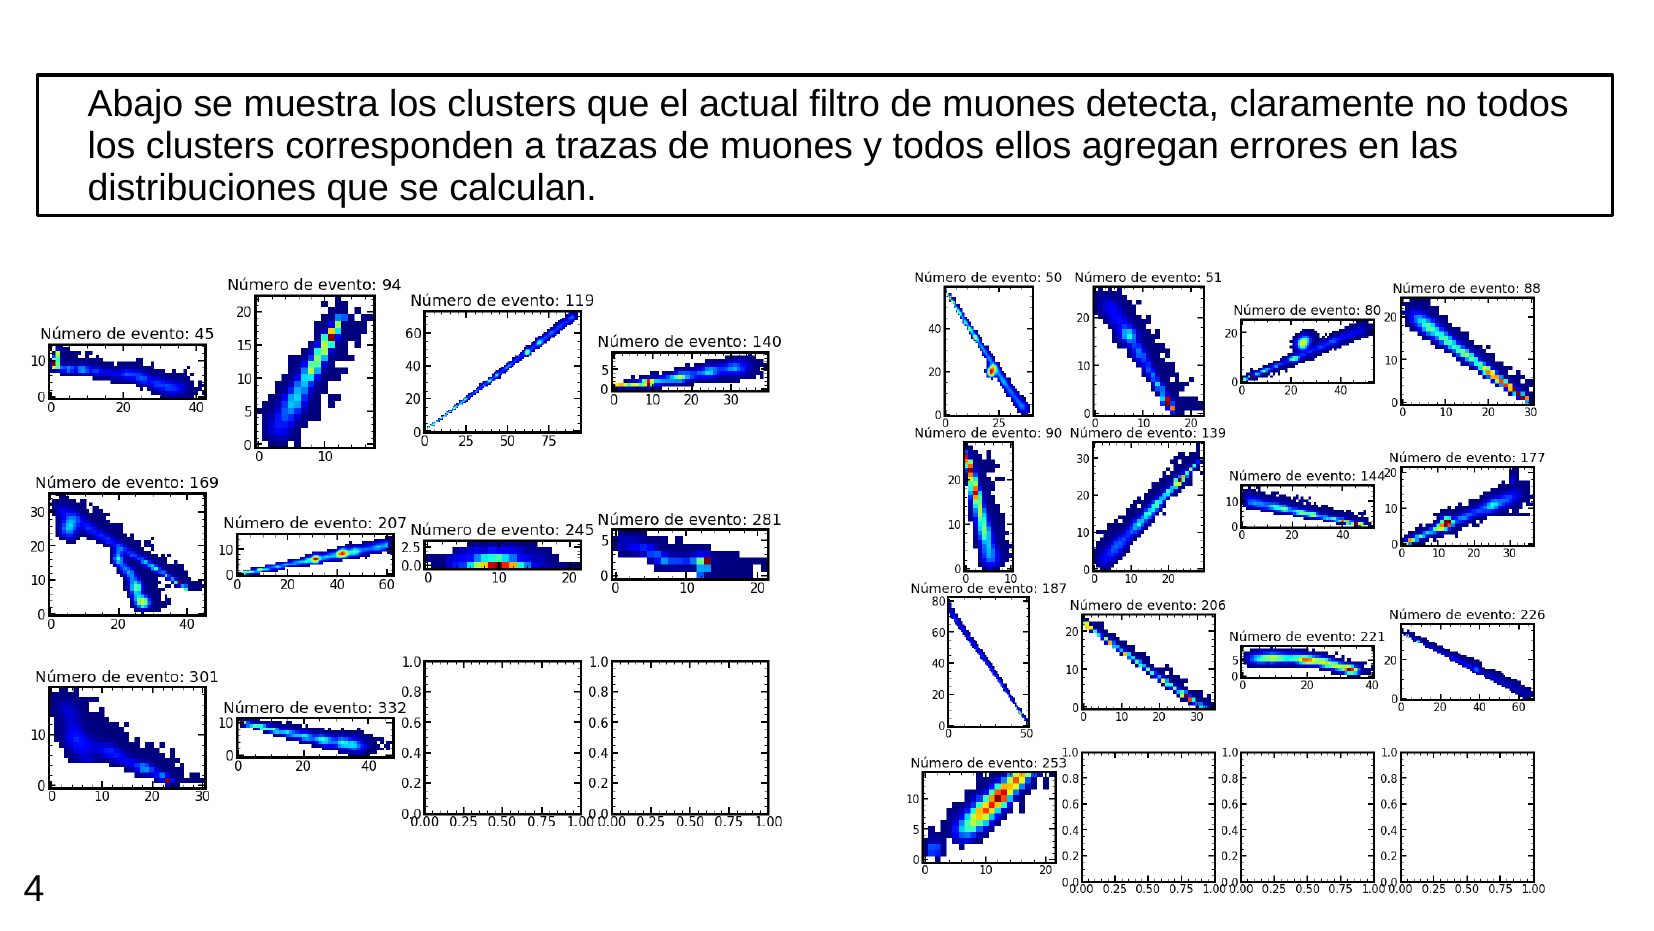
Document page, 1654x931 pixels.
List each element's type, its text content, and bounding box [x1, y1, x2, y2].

picture [19, 262, 788, 826]
text_box Abajo se muestra los clusters que el actual filtro de muones detecta, claramente no todos los clusters corresponden a trazas de muones y todos ellos agregan errores en las distribuciones que se calculan. [37, 75, 1613, 216]
text_box <number> [8, 860, 638, 931]
picture [900, 252, 1550, 901]
